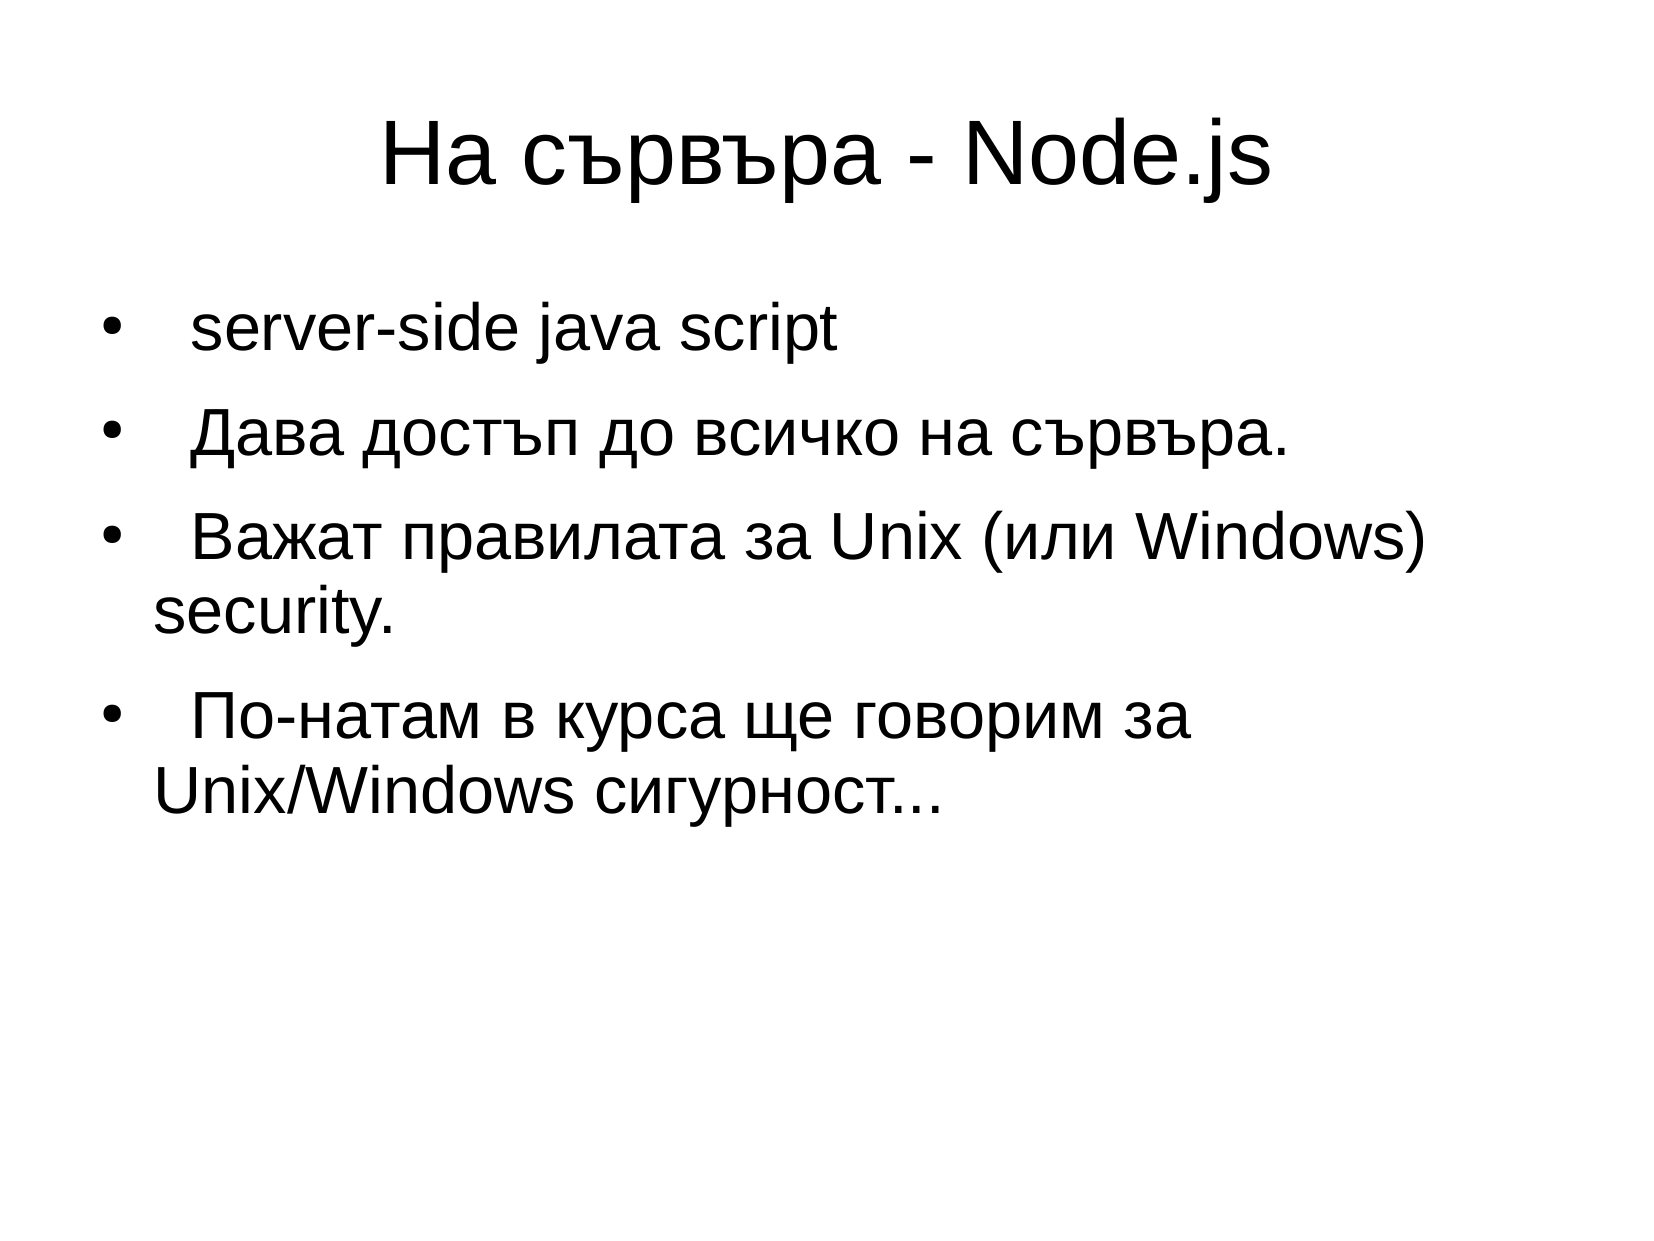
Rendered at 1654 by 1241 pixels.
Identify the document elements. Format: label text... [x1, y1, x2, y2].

list server-side java script Дава достъп до всичко на сървъра. Важат правилата за Unix (или Windows) security. По-натам в курса ще говорим за Unix/Windows сигурност... [82, 290, 1571, 1010]
title На сървъра - Node.js [82, 49, 1571, 257]
